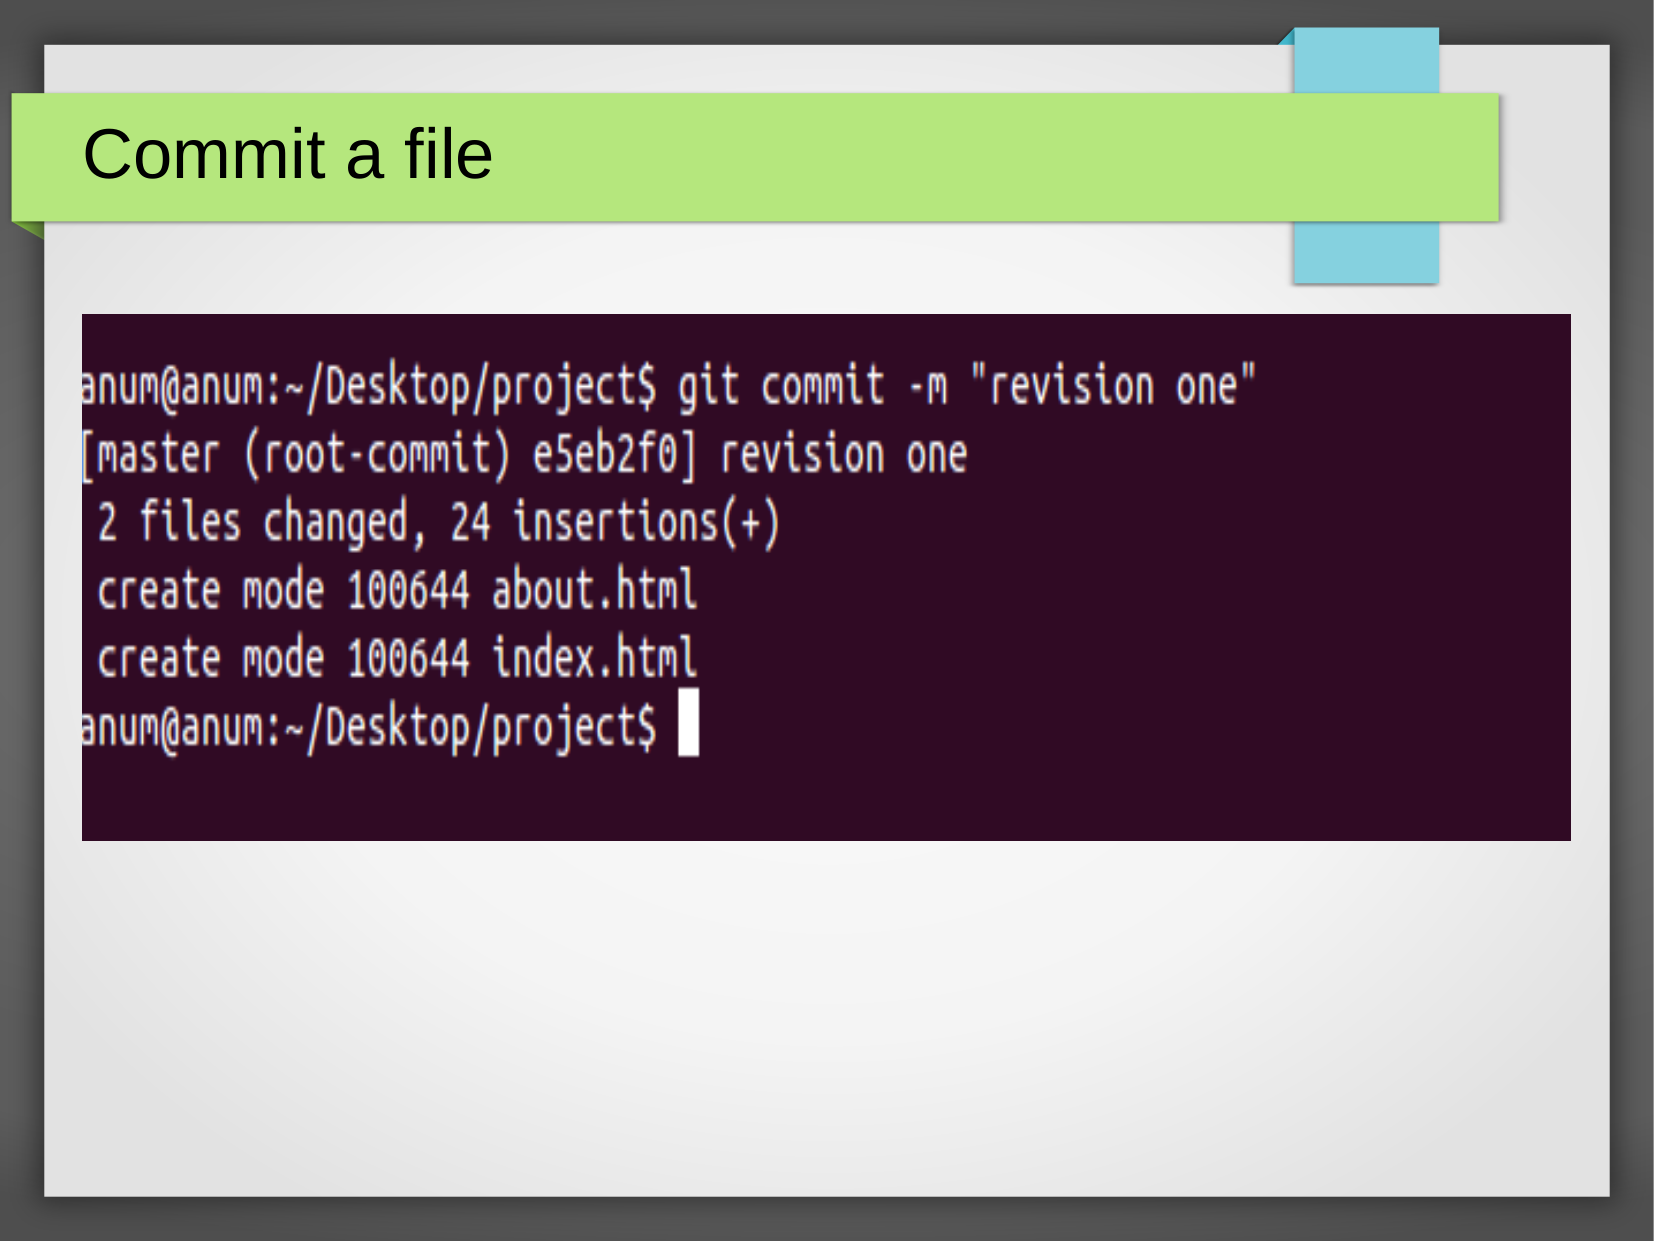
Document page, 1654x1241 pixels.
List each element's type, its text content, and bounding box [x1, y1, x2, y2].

picture [0, 0, 1654, 1241]
title Commit a file [82, 94, 1264, 213]
